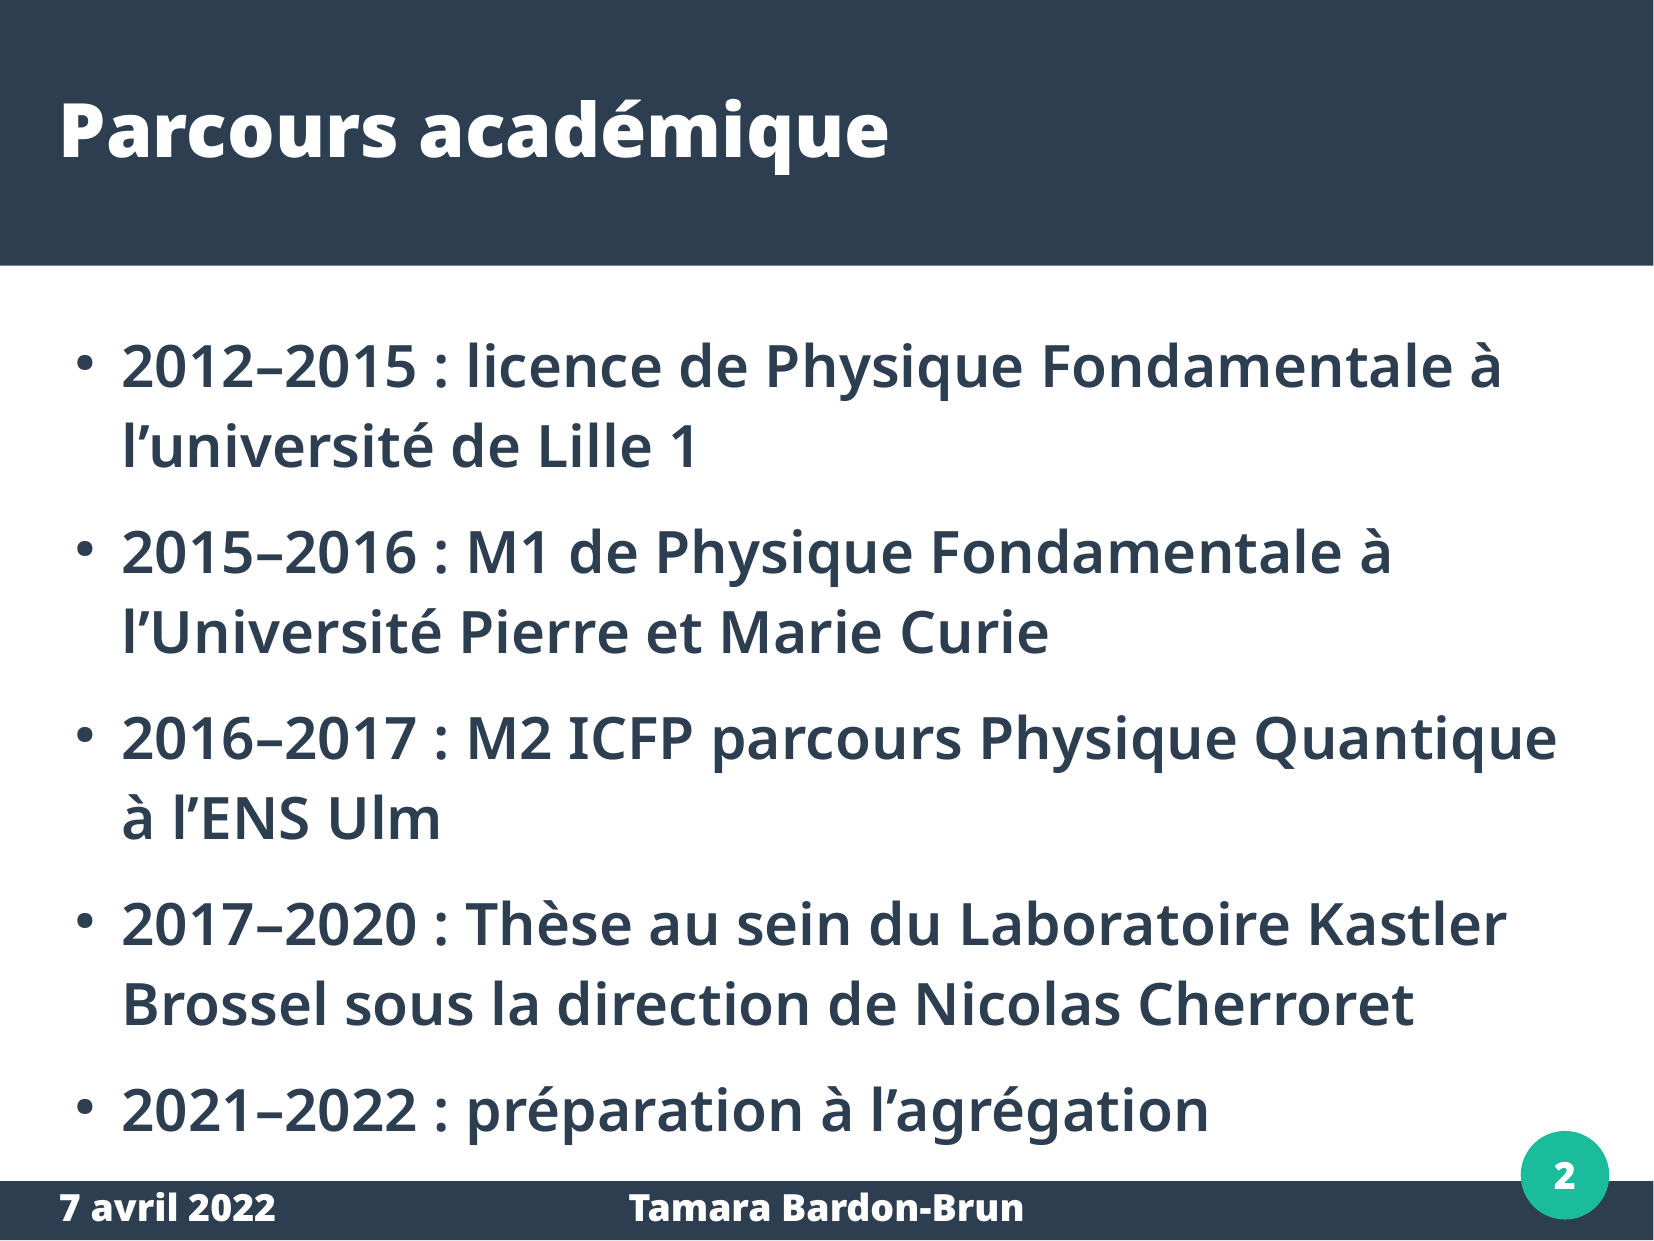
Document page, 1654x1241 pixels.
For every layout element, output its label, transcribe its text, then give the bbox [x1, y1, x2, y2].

list 2012–2015 : licence de Physique Fondamentale à l’université de Lille 1 2015–2016 : M1 de Physique Fondamentale à l’Université Pierre et Marie Curie 2016–2017 : M2 ICFP parcours Physique Quantique à l’ENS Ulm 2017–2020 : Thèse au sein du Laboratoire Kastler Brossel sous la direction de Nicolas Cherroret 2021–2022 : préparation à l’agrégation [59, 324, 1595, 1152]
title Parcours académique [59, 49, 1595, 207]
